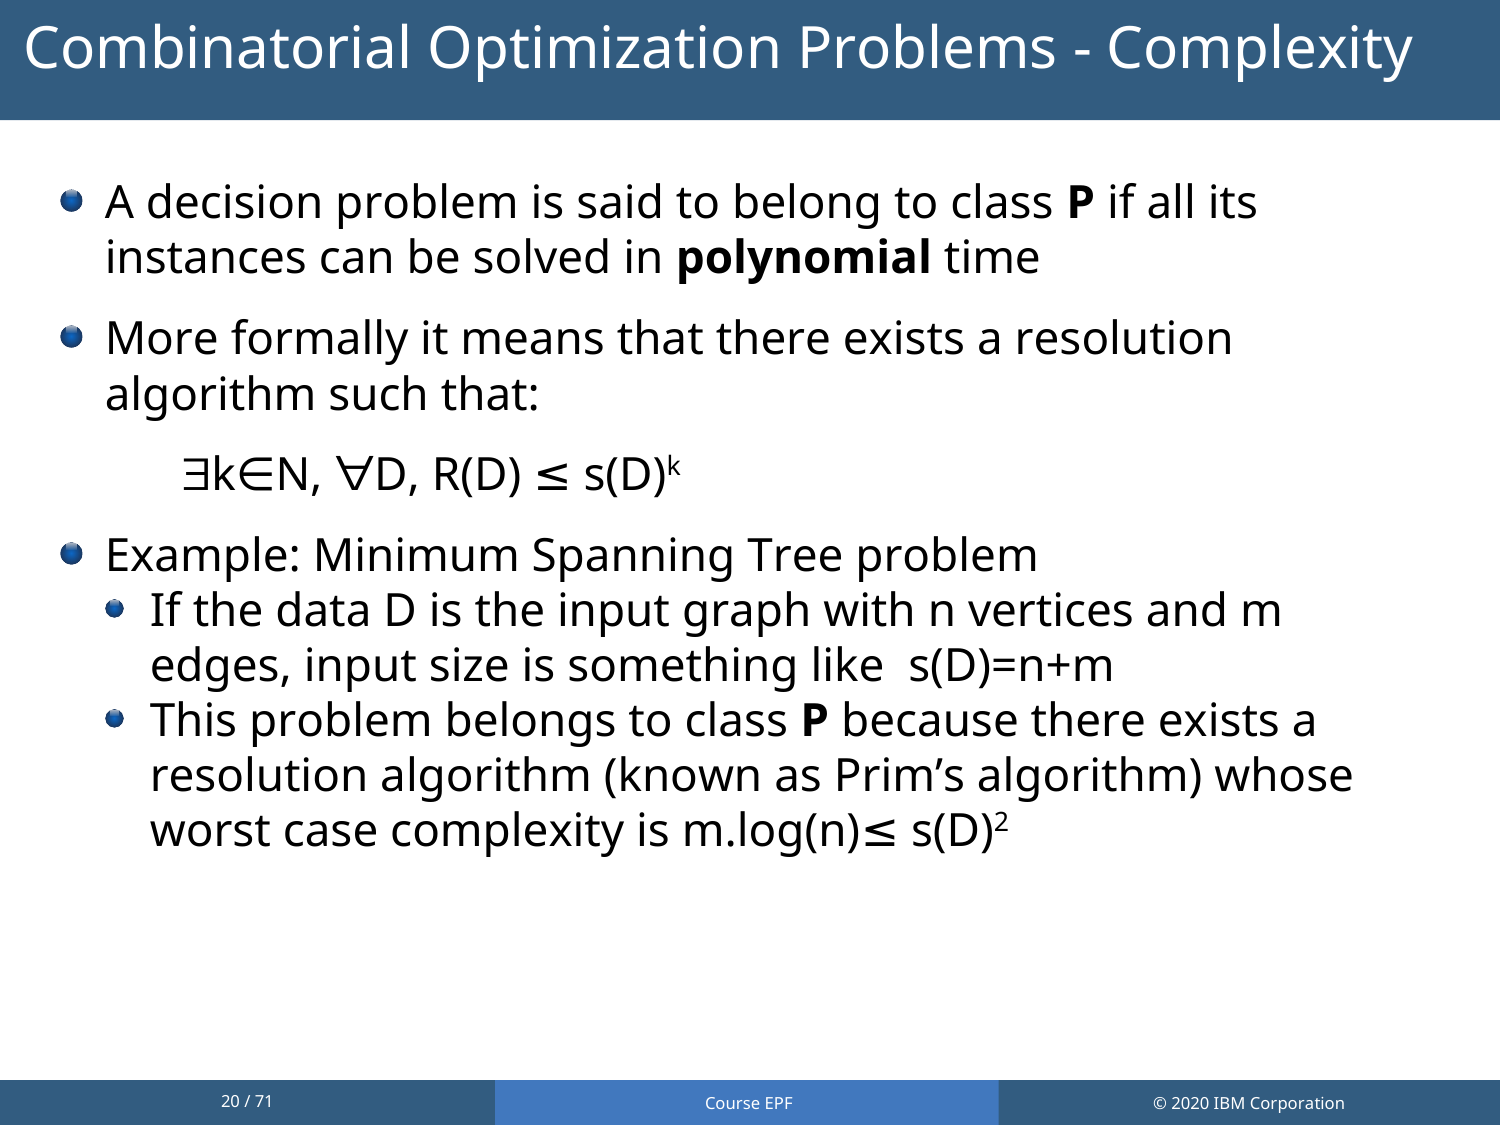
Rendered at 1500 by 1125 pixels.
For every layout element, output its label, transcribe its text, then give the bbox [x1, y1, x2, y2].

list A decision problem is said to belong to class P if all its instances can be solved in polynomial time More formally it means that there exists a resolution algorithm such that: ∃k∈N, ∀D, R(D) ≤ s(D)k Example: Minimum Spanning Tree problem If the data D is the input graph with n vertices and m edges, input size is something like s(D)=n+m This problem belongs to class P because there exists a resolution algorithm (known as Prim’s algorithm) whose worst case complexity is m.log(n)≤ s(D)2 [45, 165, 1441, 1013]
title Combinatorial Optimization Problems - Complexity [0, 0, 1500, 121]
